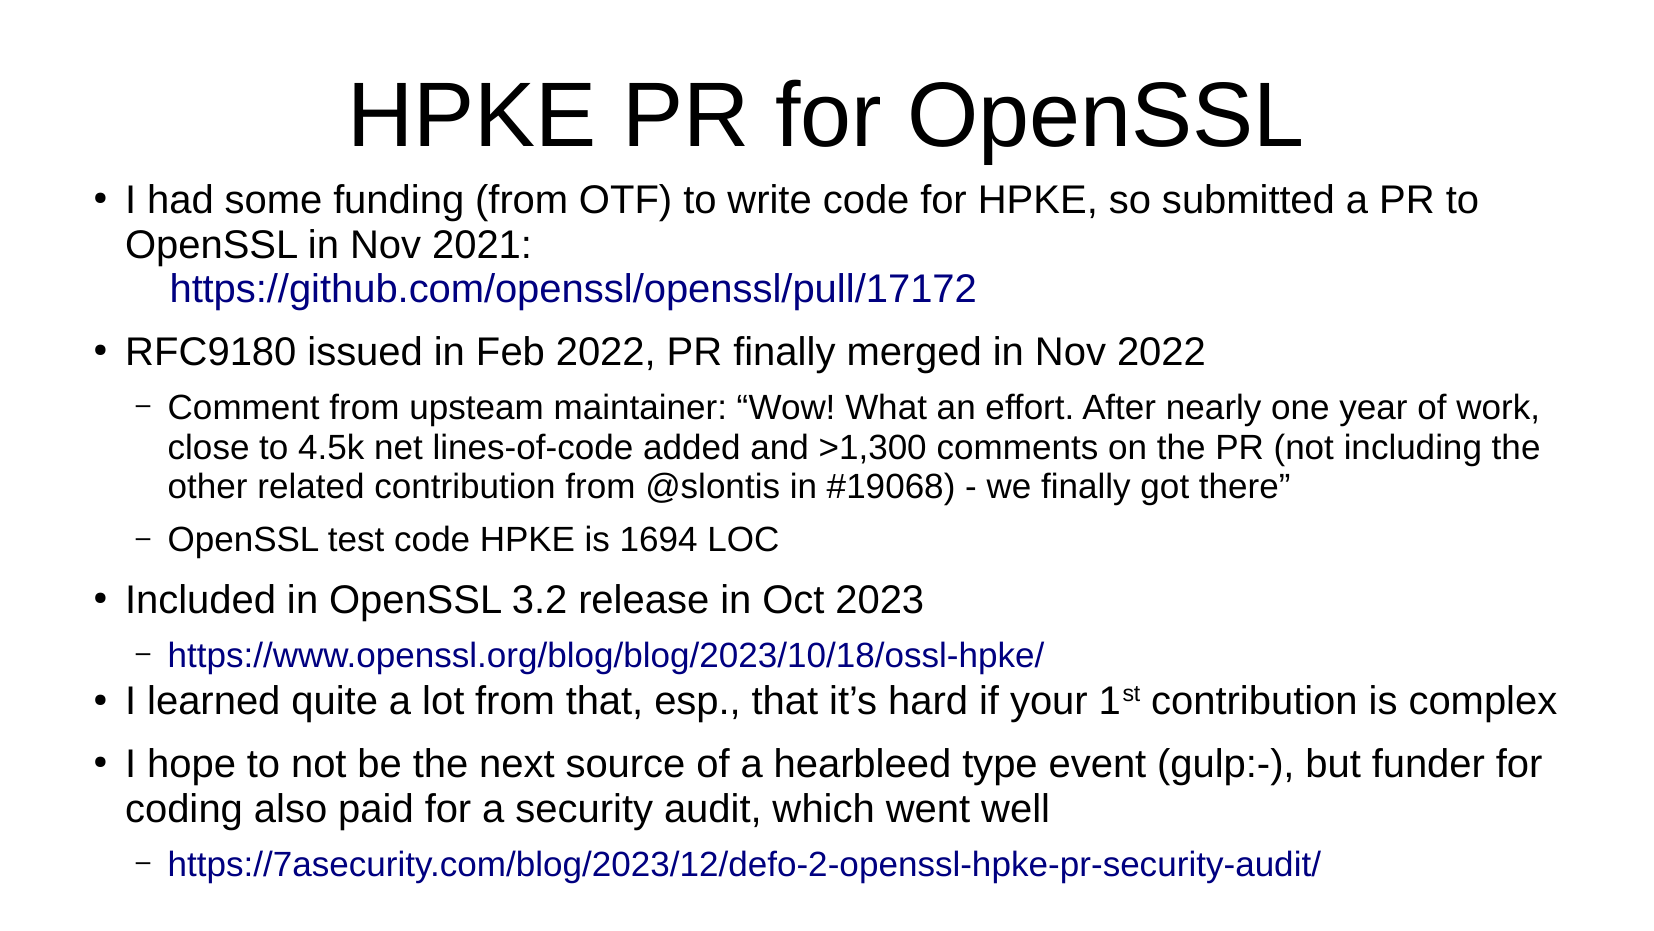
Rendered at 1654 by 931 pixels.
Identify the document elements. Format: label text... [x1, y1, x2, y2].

title HPKE PR for OpenSSL [82, 37, 1571, 177]
list I had some funding (from OTF) to write code for HPKE, so submitted a PR to OpenSSL in Nov 2021: https://github.com/openssl/openssl/pull/17172 RFC9180 issued in Feb 2022, PR finally merged in Nov 2022 Comment from upsteam maintainer: “Wow! What an effort. After nearly one year of work, close to 4.5k net lines-of-code added and >1,300 comments on the PR (not including the other related contribution from @slontis in #19068) - we finally got there” OpenSSL test code HPKE is 1694 LOC Included in OpenSSL 3.2 release in Oct 2023 https://www.openssl.org/blog/blog/2023/10/18/ossl-hpke/ I learned quite a lot from that, esp., that it’s hard if your 1st contribution is complex I hope to not be the next source of a hearbleed type event (gulp:-), but funder for coding also paid for a security audit, which went well https://7asecurity.com/blog/2023/12/defo-2-openssl-hpke-pr-security-audit/ [82, 177, 1571, 907]
